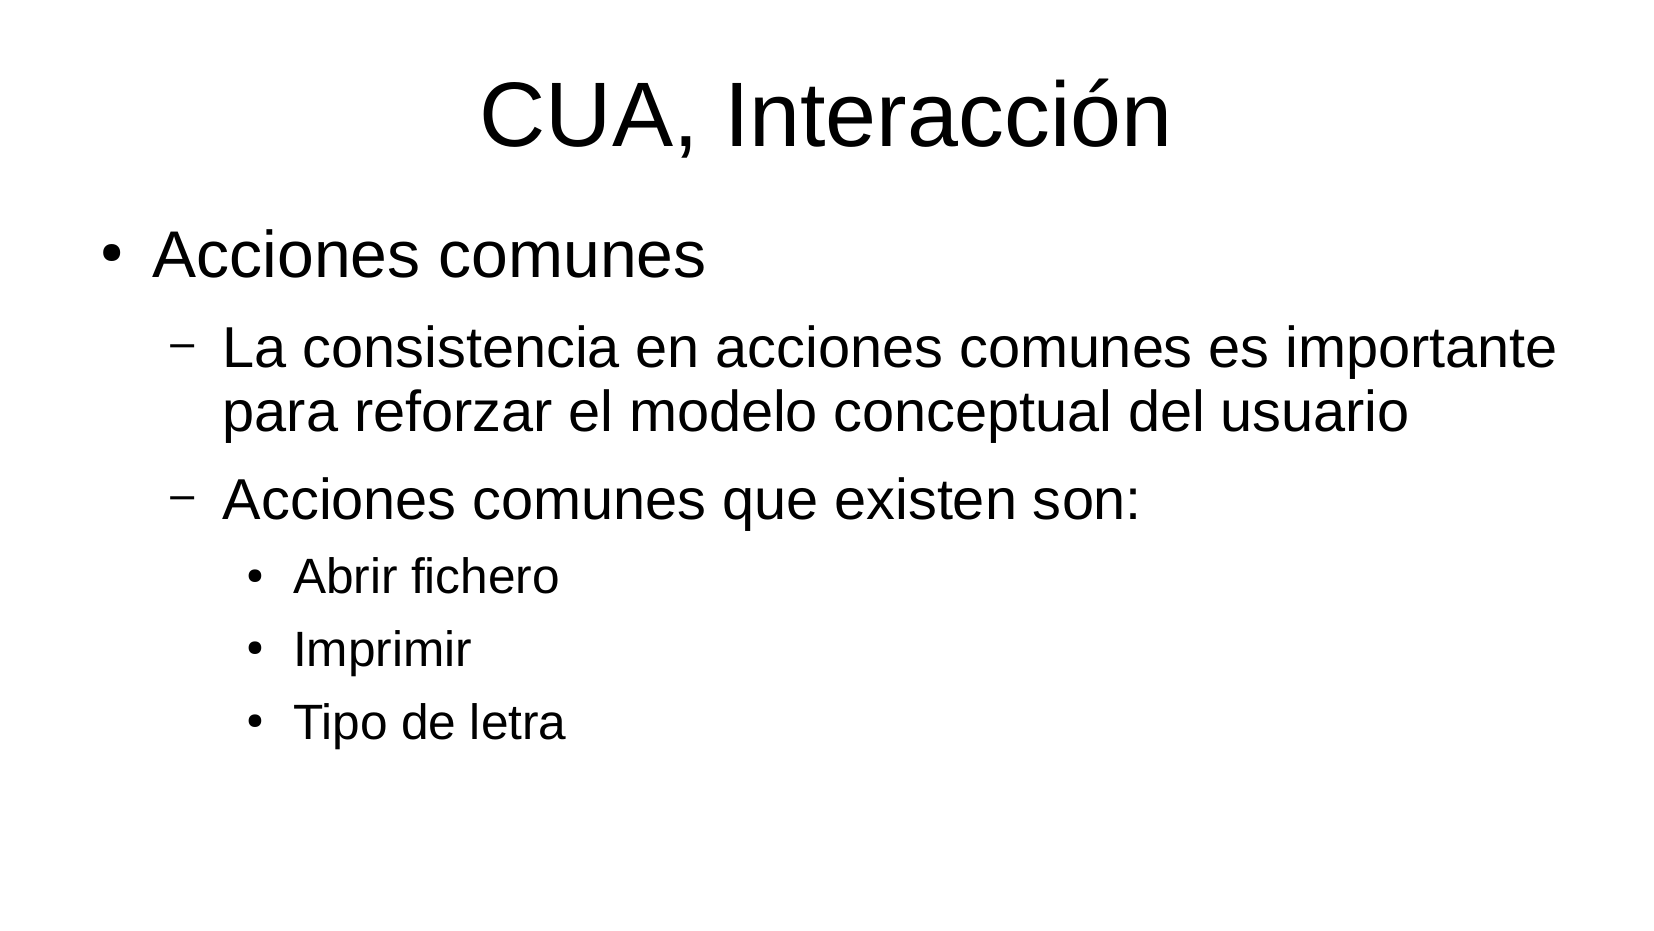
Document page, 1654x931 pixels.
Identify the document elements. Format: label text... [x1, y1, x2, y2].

list Acciones comunes La consistencia en acciones comunes es importante para reforzar el modelo conceptual del usuario Acciones comunes que existen son: Abrir fichero Imprimir Tipo de letra [82, 217, 1571, 758]
title CUA, Interacción [82, 37, 1571, 193]
